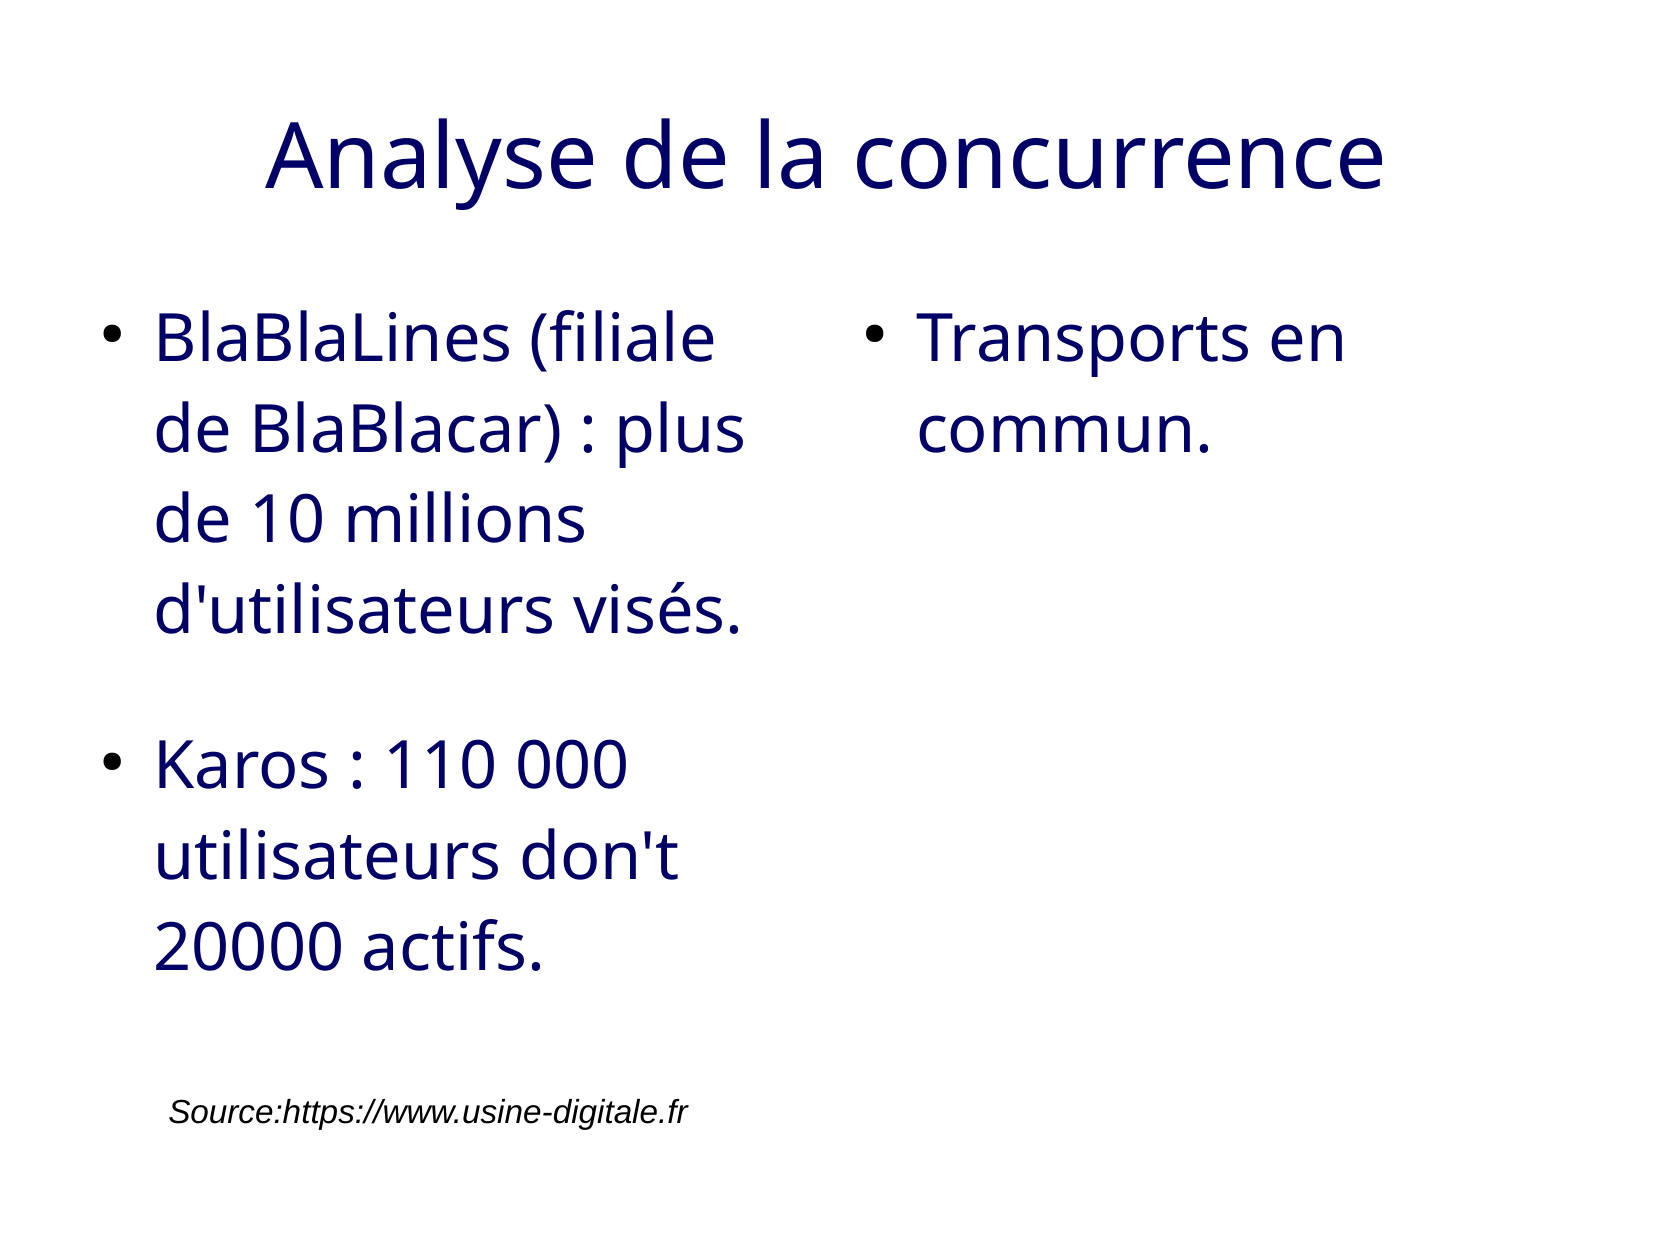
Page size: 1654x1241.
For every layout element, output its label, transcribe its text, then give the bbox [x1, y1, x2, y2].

text_box Source:https://www.usine-digitale.fr [153, 1086, 756, 1176]
list BlaBlaLines (filiale de BlaBlacar) : plus de 10 millions d'utilisateurs visés. [82, 290, 809, 681]
list Karos : 110 000 utilisateurs don't 20000 actifs. [82, 717, 809, 1109]
title Analyse de la concurrence [82, 49, 1571, 257]
list Transports en commun. [845, 290, 1572, 1109]
